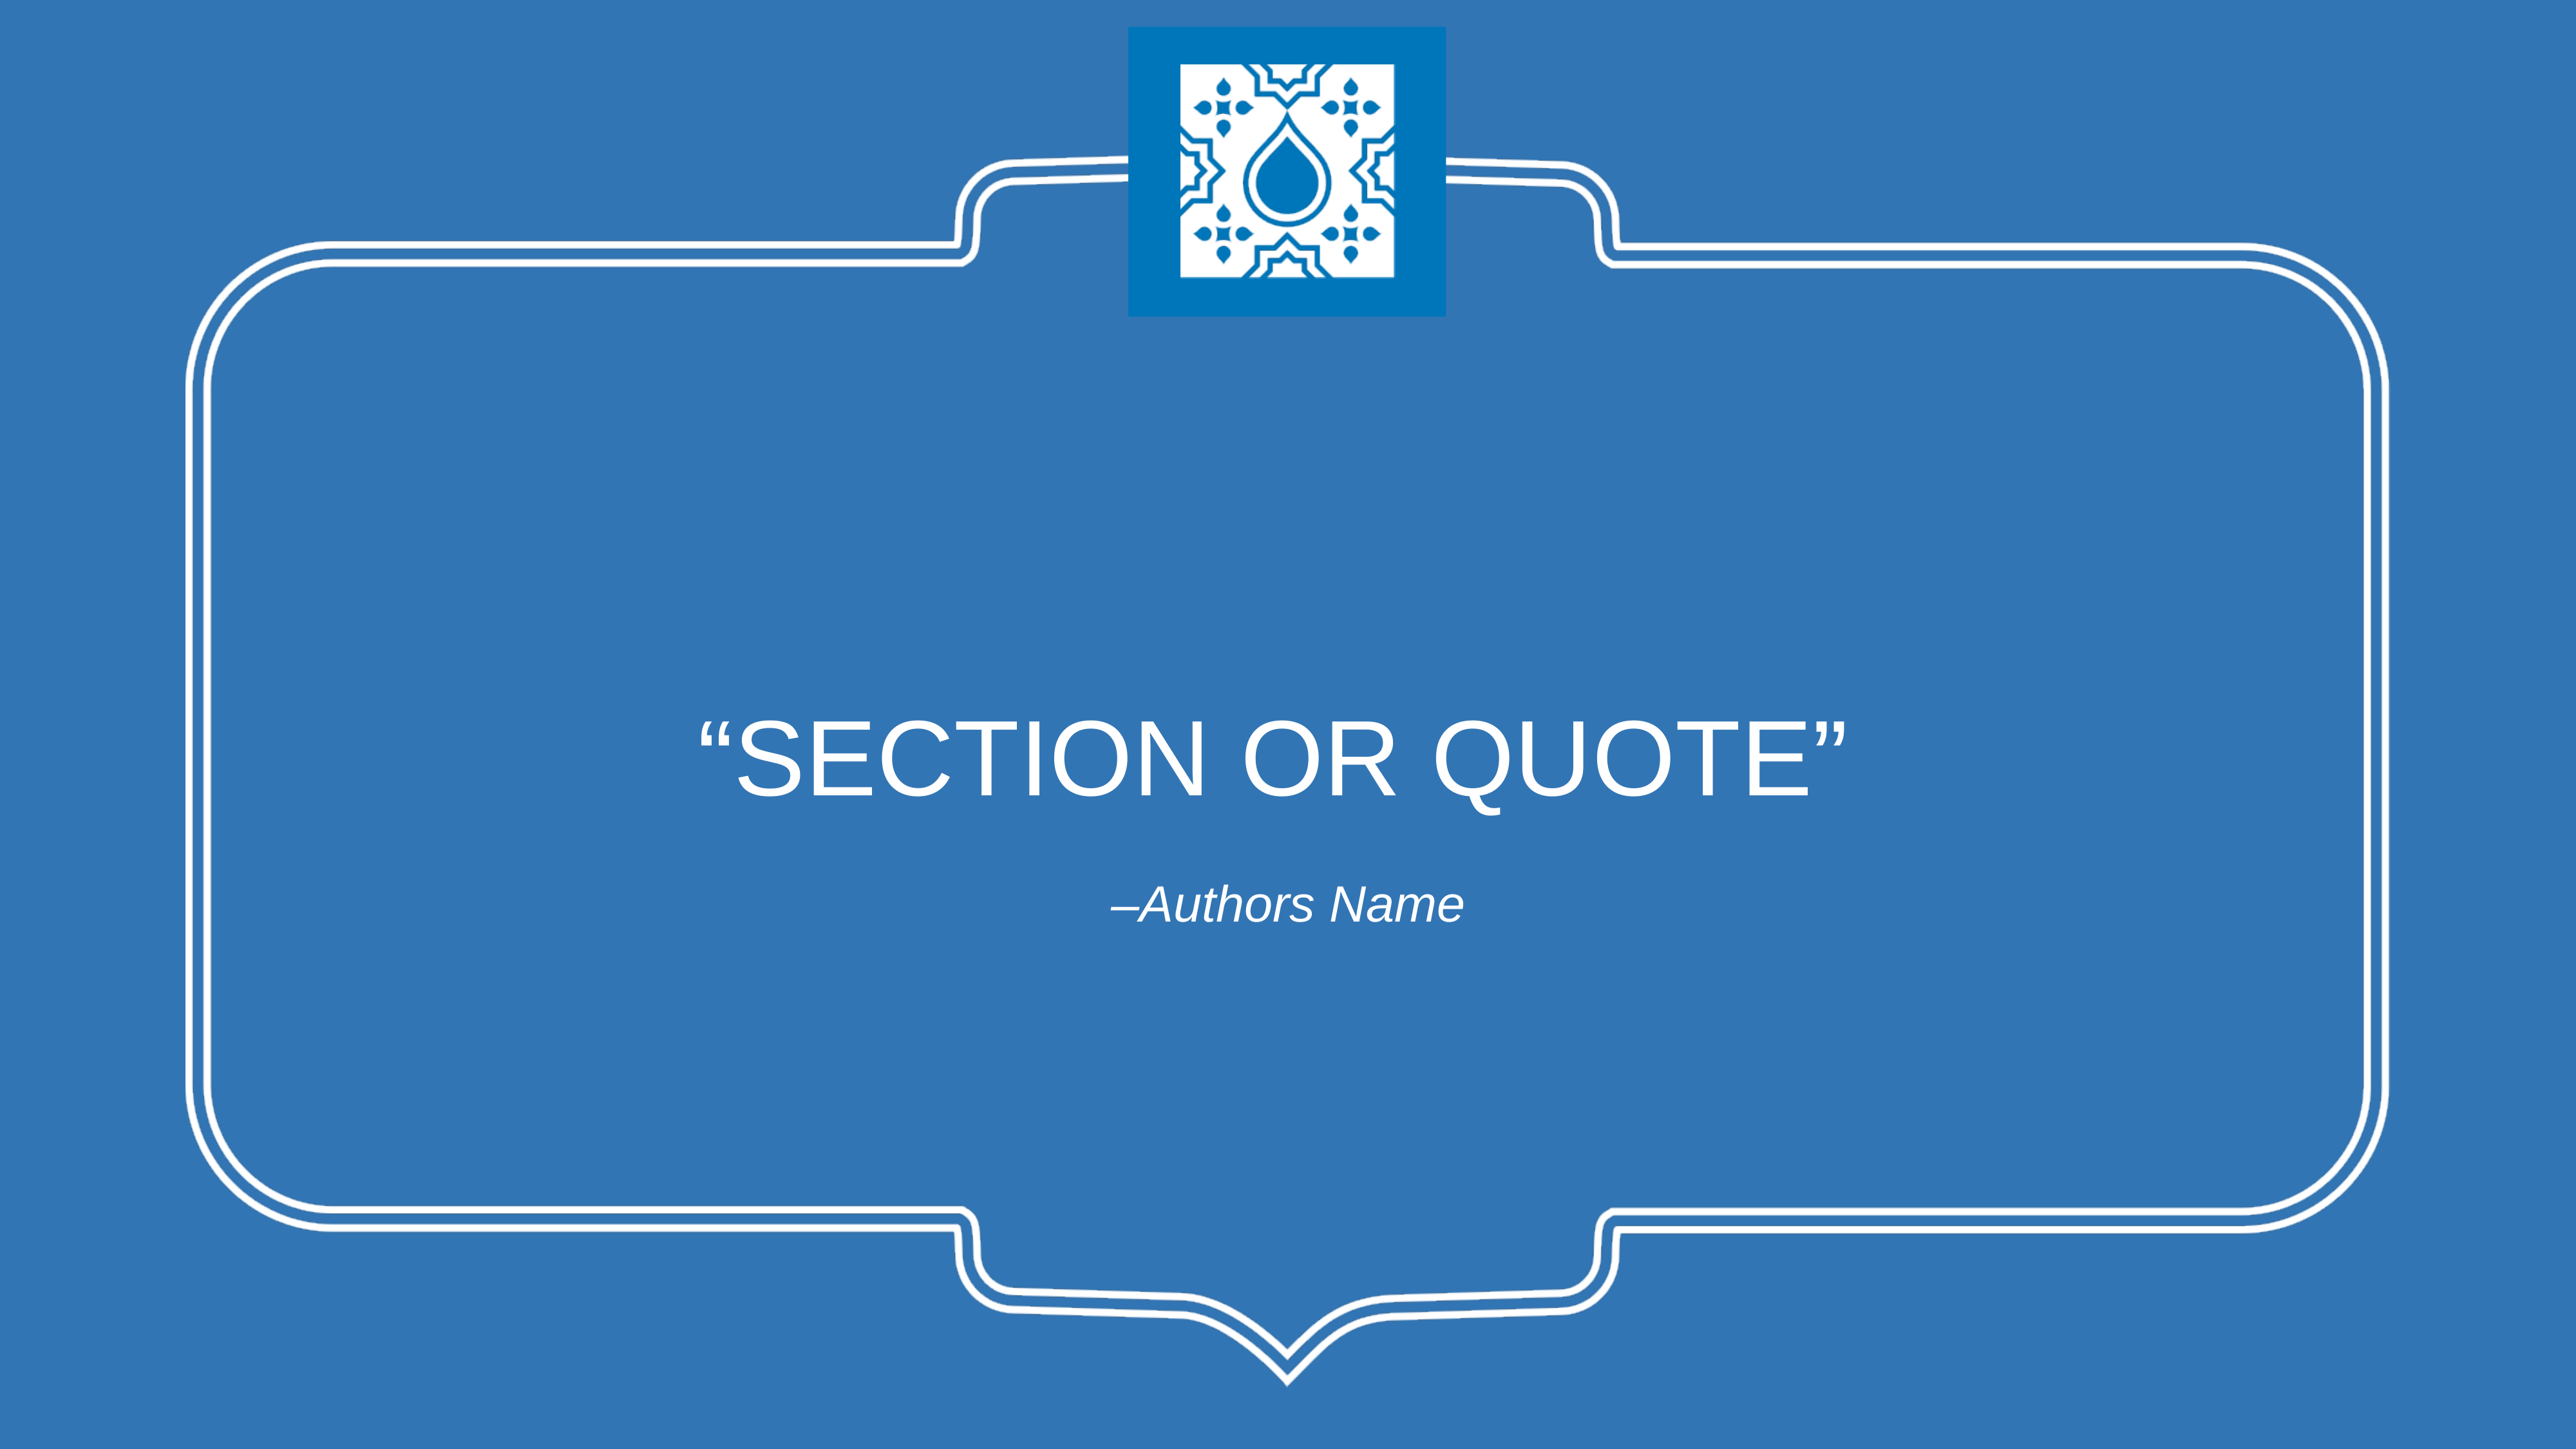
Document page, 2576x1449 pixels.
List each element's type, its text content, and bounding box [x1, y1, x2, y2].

text_box –Authors Name [252, 865, 2325, 938]
picture [1180, 64, 1396, 279]
picture [185, 88, 2391, 1387]
text_box “SECTION OR QUOTE” [252, 683, 2325, 823]
